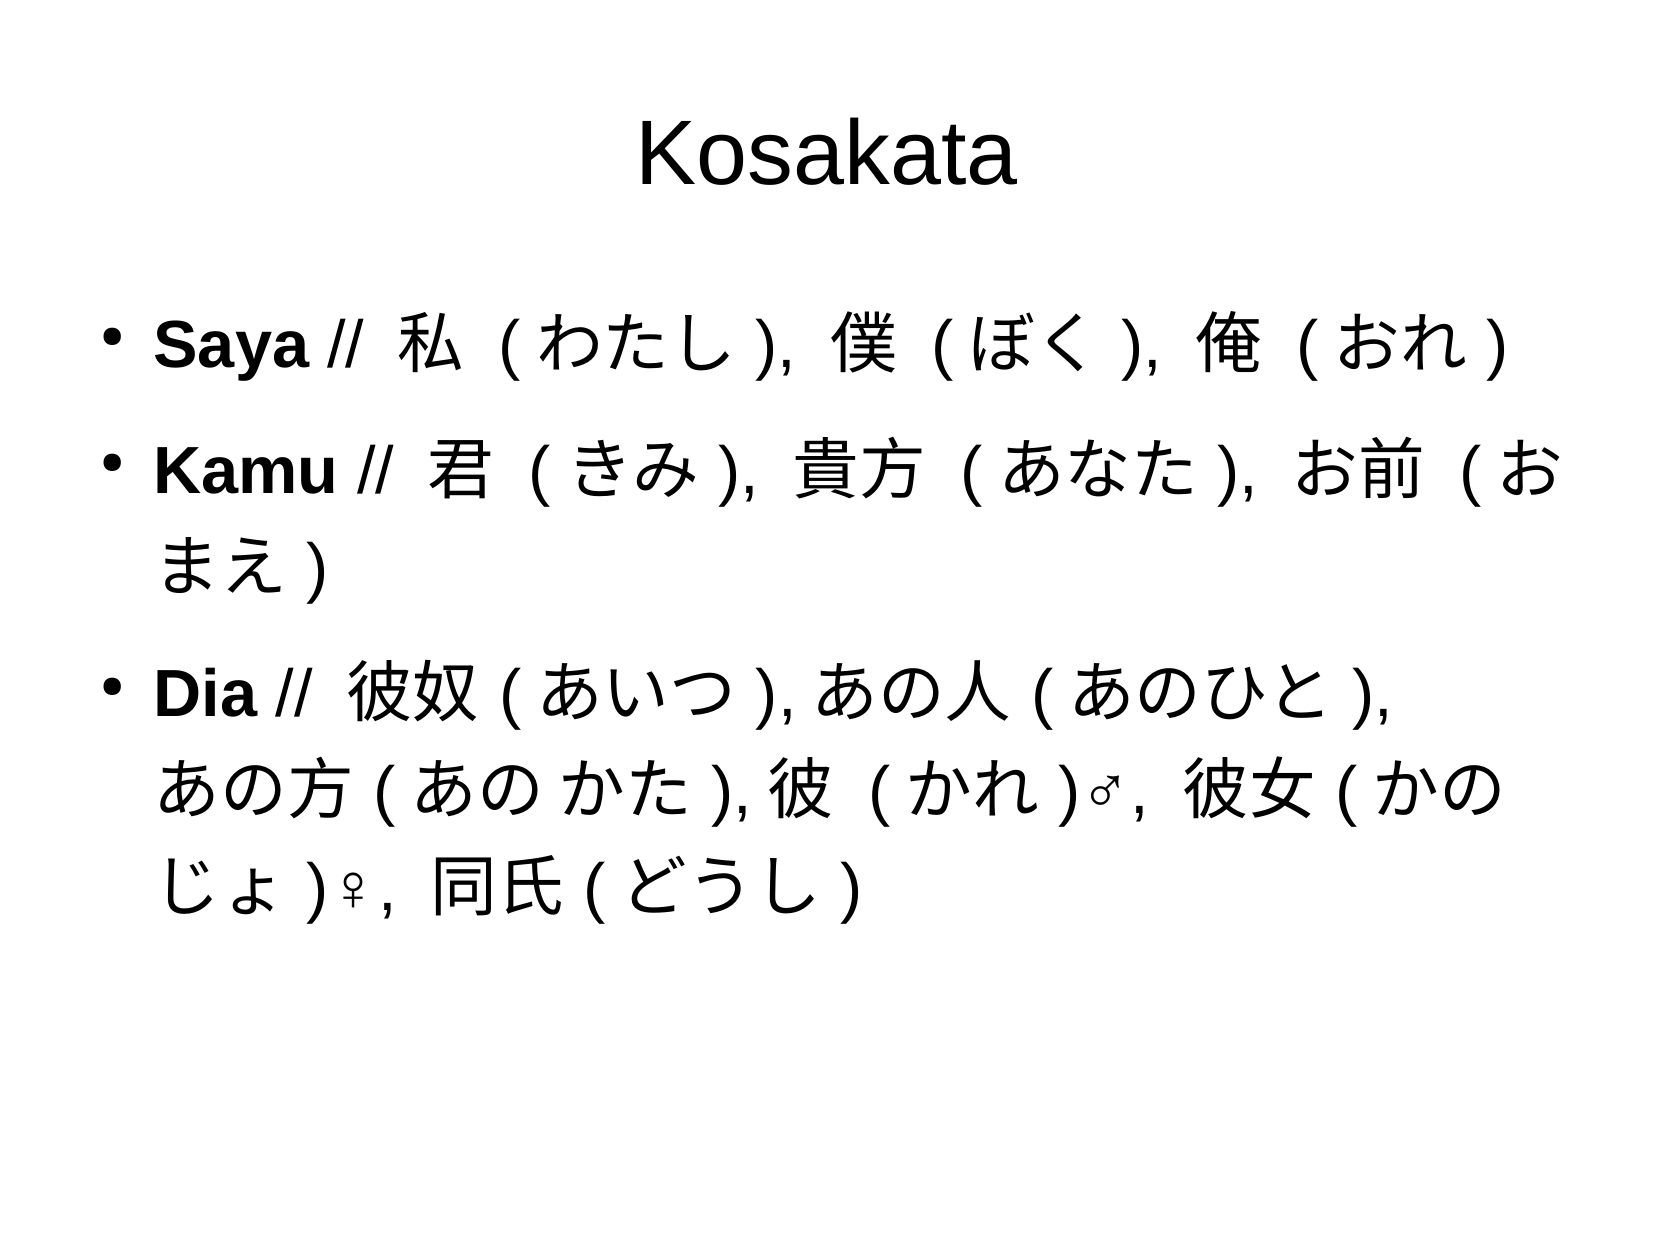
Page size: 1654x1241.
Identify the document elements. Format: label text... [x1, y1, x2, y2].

list Saya // 私 (わたし), 僕 (ぼく), 俺 (おれ) Kamu // 君 (きみ), 貴方 (あなた), お前 (おまえ) Dia // 彼奴(あいつ),あの人(あのひと), あの方(あの かた),彼 (かれ)♂, 彼女(かのじょ)♀, 同氏(どうし) [82, 290, 1571, 1010]
title Kosakata [82, 49, 1571, 257]
